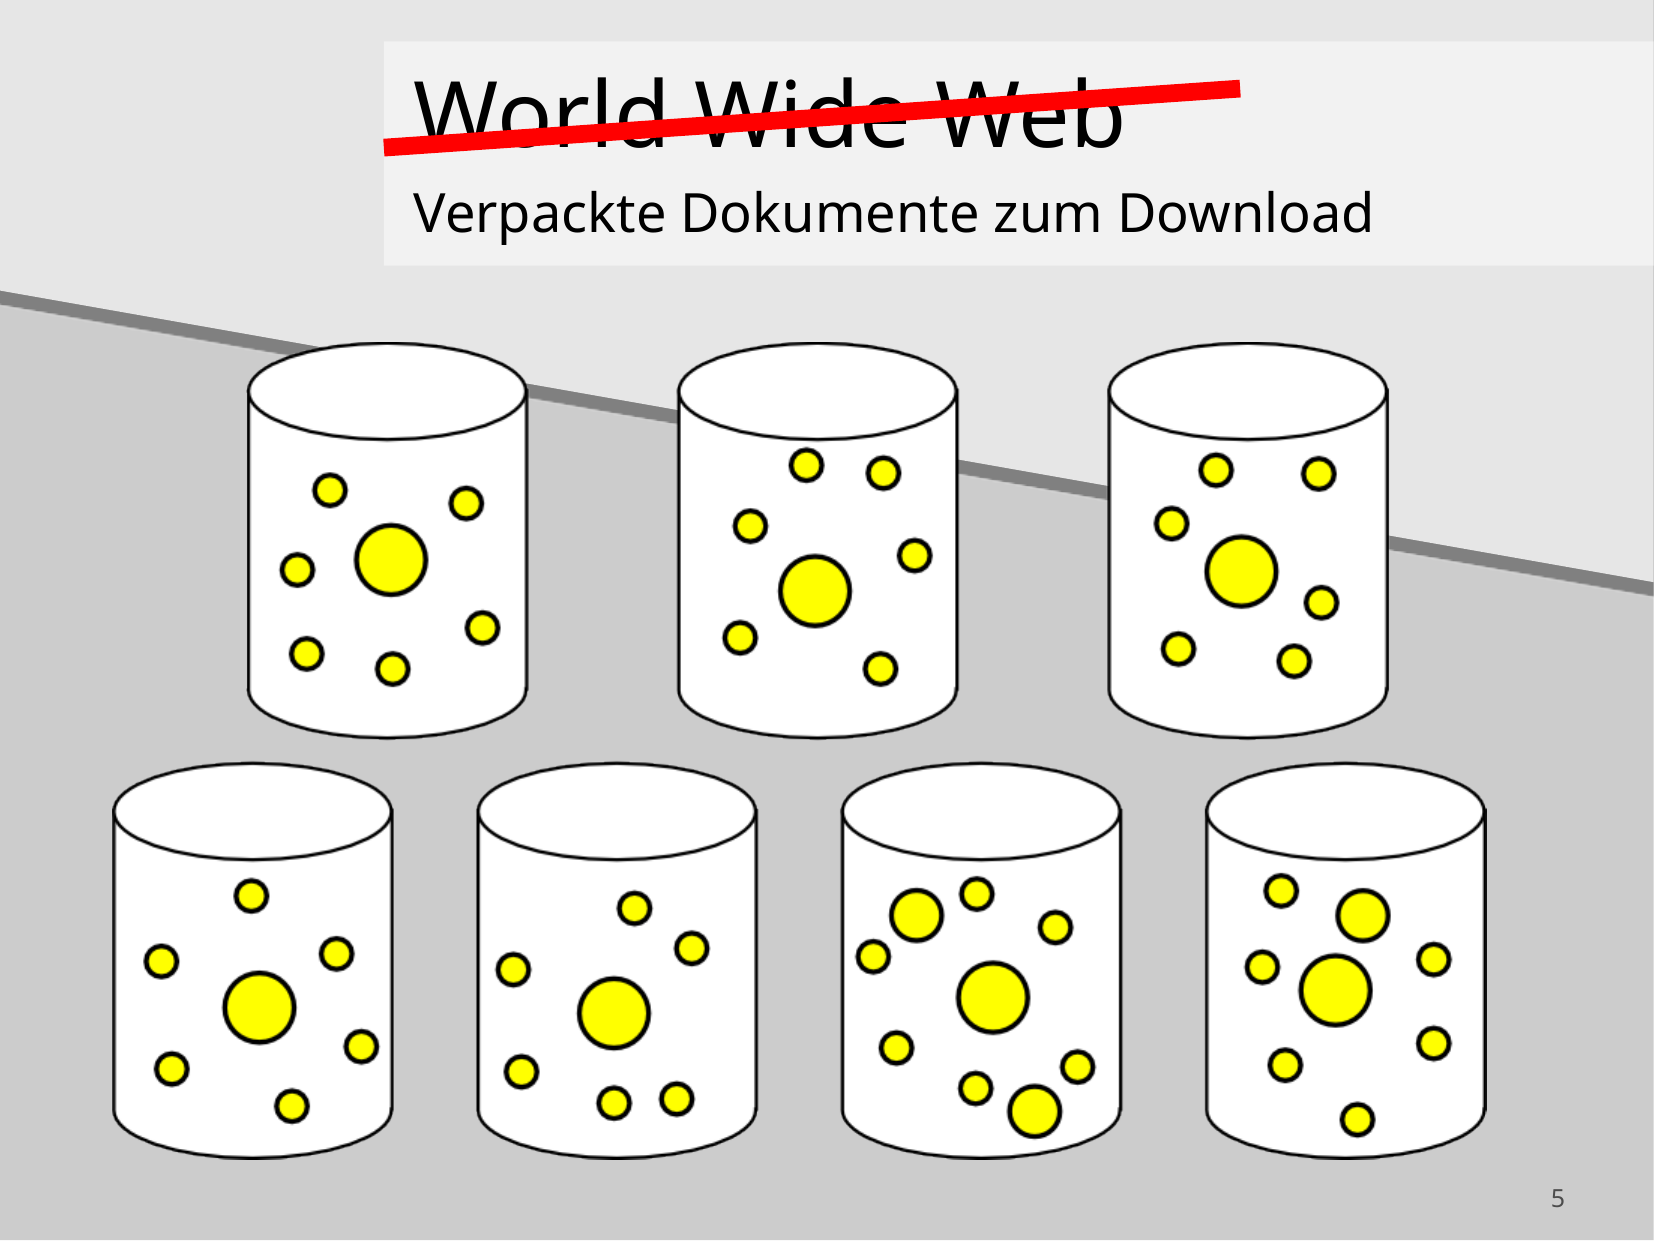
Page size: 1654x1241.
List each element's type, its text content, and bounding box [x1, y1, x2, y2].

text_box [383, 150, 1654, 266]
title World Wide Web Verpackte Dokumente zum Download [413, 47, 1654, 251]
text_box [383, 41, 1654, 138]
picture [112, 342, 1487, 1160]
